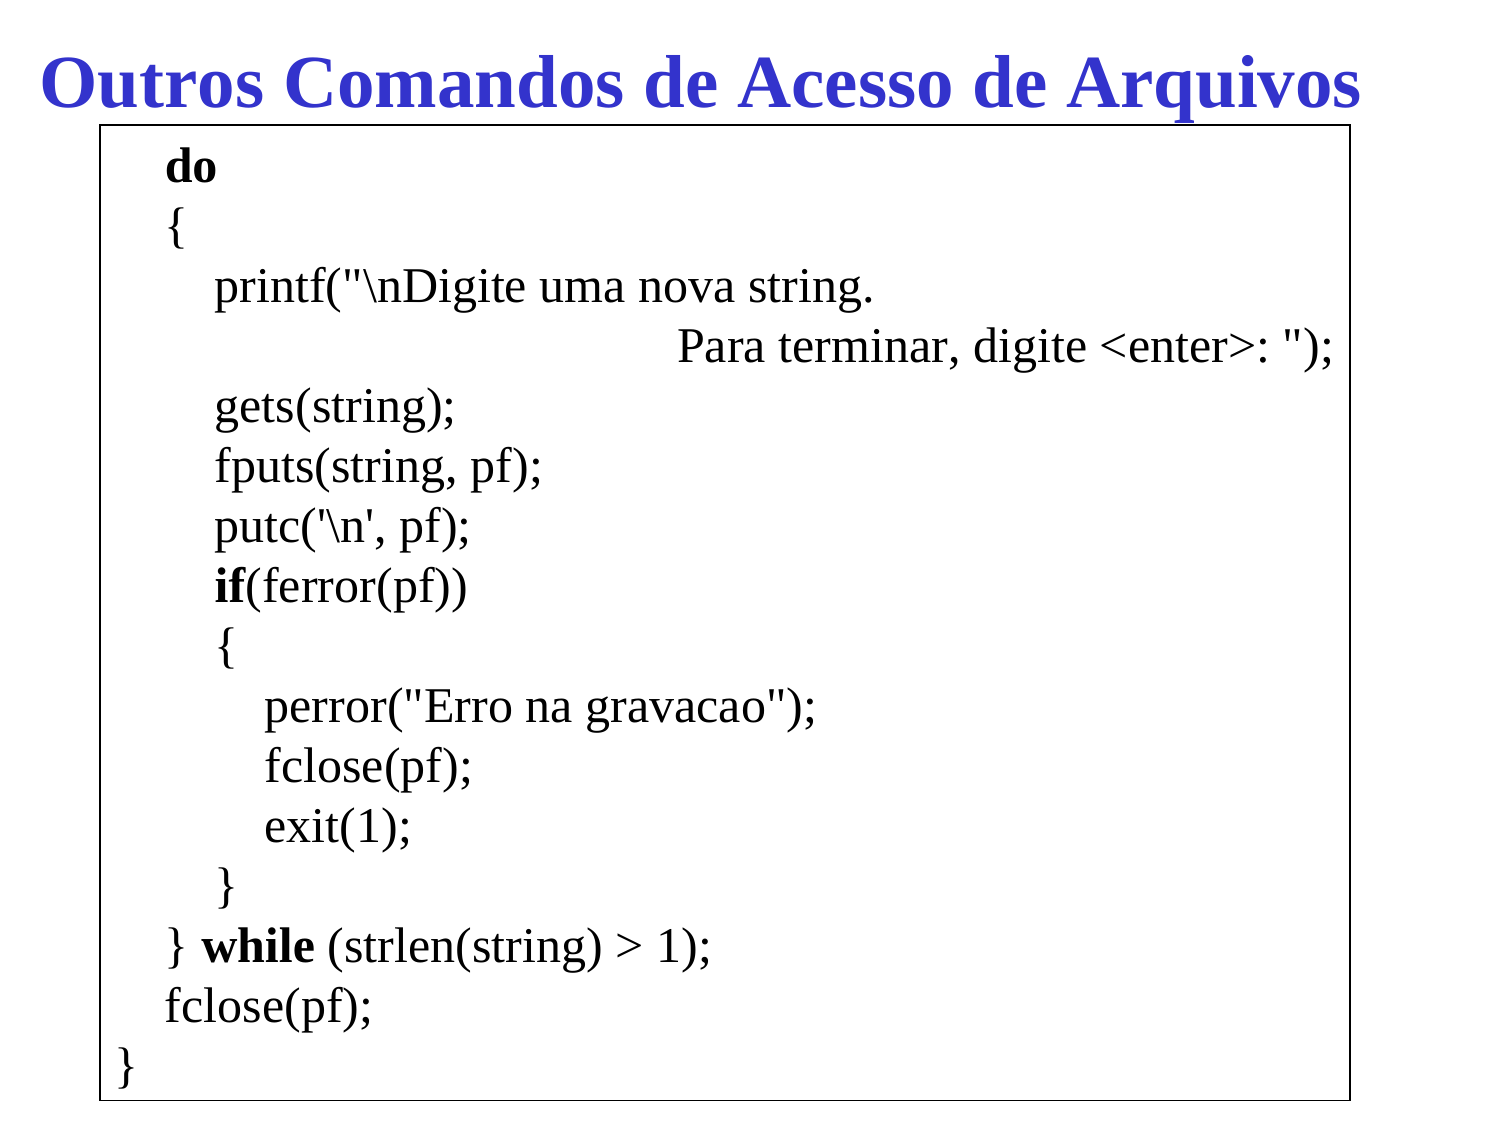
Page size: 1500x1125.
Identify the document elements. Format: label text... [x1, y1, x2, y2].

text_box do { printf("\nDigite uma nova string. Para terminar, digite <enter>: "); gets(string); fputs(string, pf); putc('\n', pf); if(ferror(pf)) { perror("Erro na gravacao"); fclose(pf); exit(1); } } while (strlen(string) > 1); fclose(pf); } [99, 124, 1350, 1101]
text_box Outros Comandos de Acesso de Arquivos [24, 24, 1379, 131]
